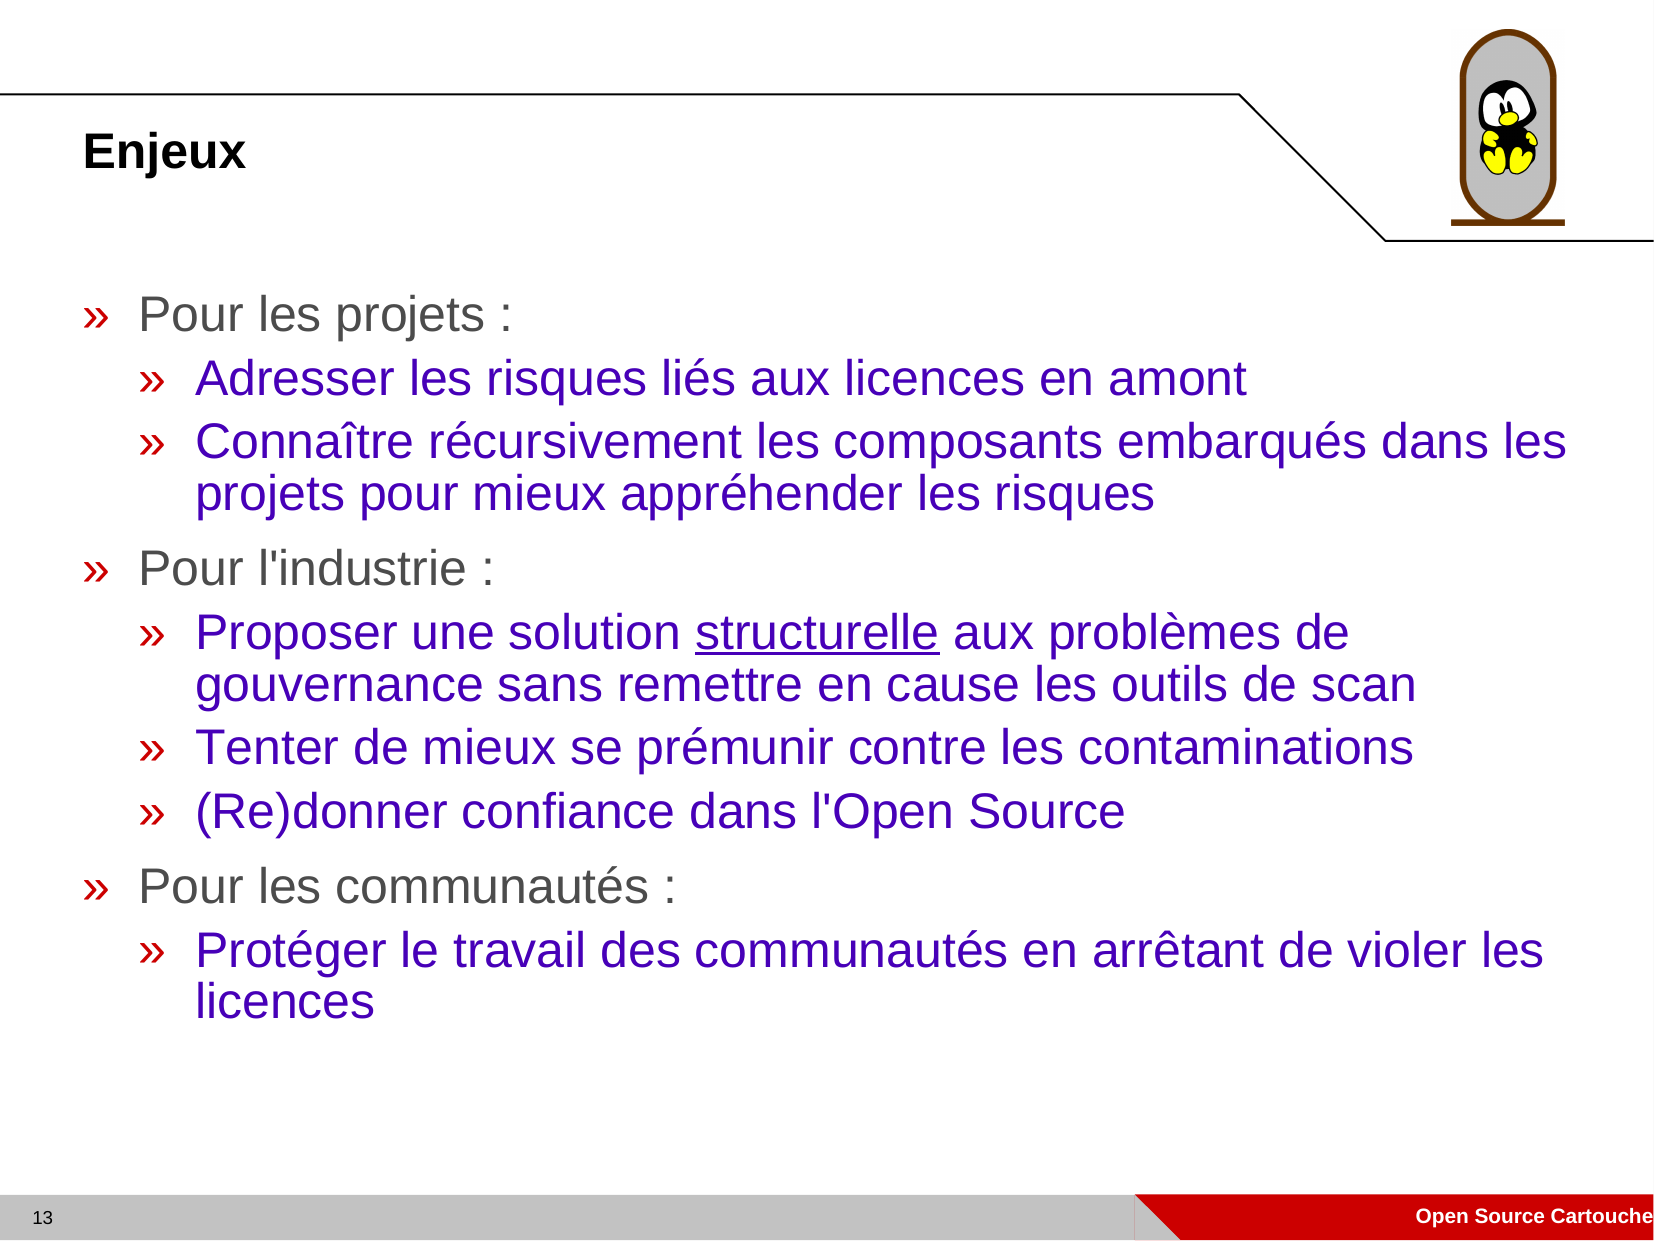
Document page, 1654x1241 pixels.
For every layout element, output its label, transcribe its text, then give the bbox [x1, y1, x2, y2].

list Pour les projets : Adresser les risques liés aux licences en amont Connaître récursivement les composants embarqués dans les projets pour mieux appréhender les risques Pour l'industrie : Proposer une solution structurelle aux problèmes de gouvernance sans remettre en cause les outils de scan Tenter de mieux se prémunir contre les contaminations (Re)donner confiance dans l'Open Source Pour les communautés : Protéger le travail des communautés en arrêtant de violer les licences [82, 290, 1571, 1109]
title Enjeux [82, 49, 1571, 257]
picture [1451, 29, 1565, 49]
